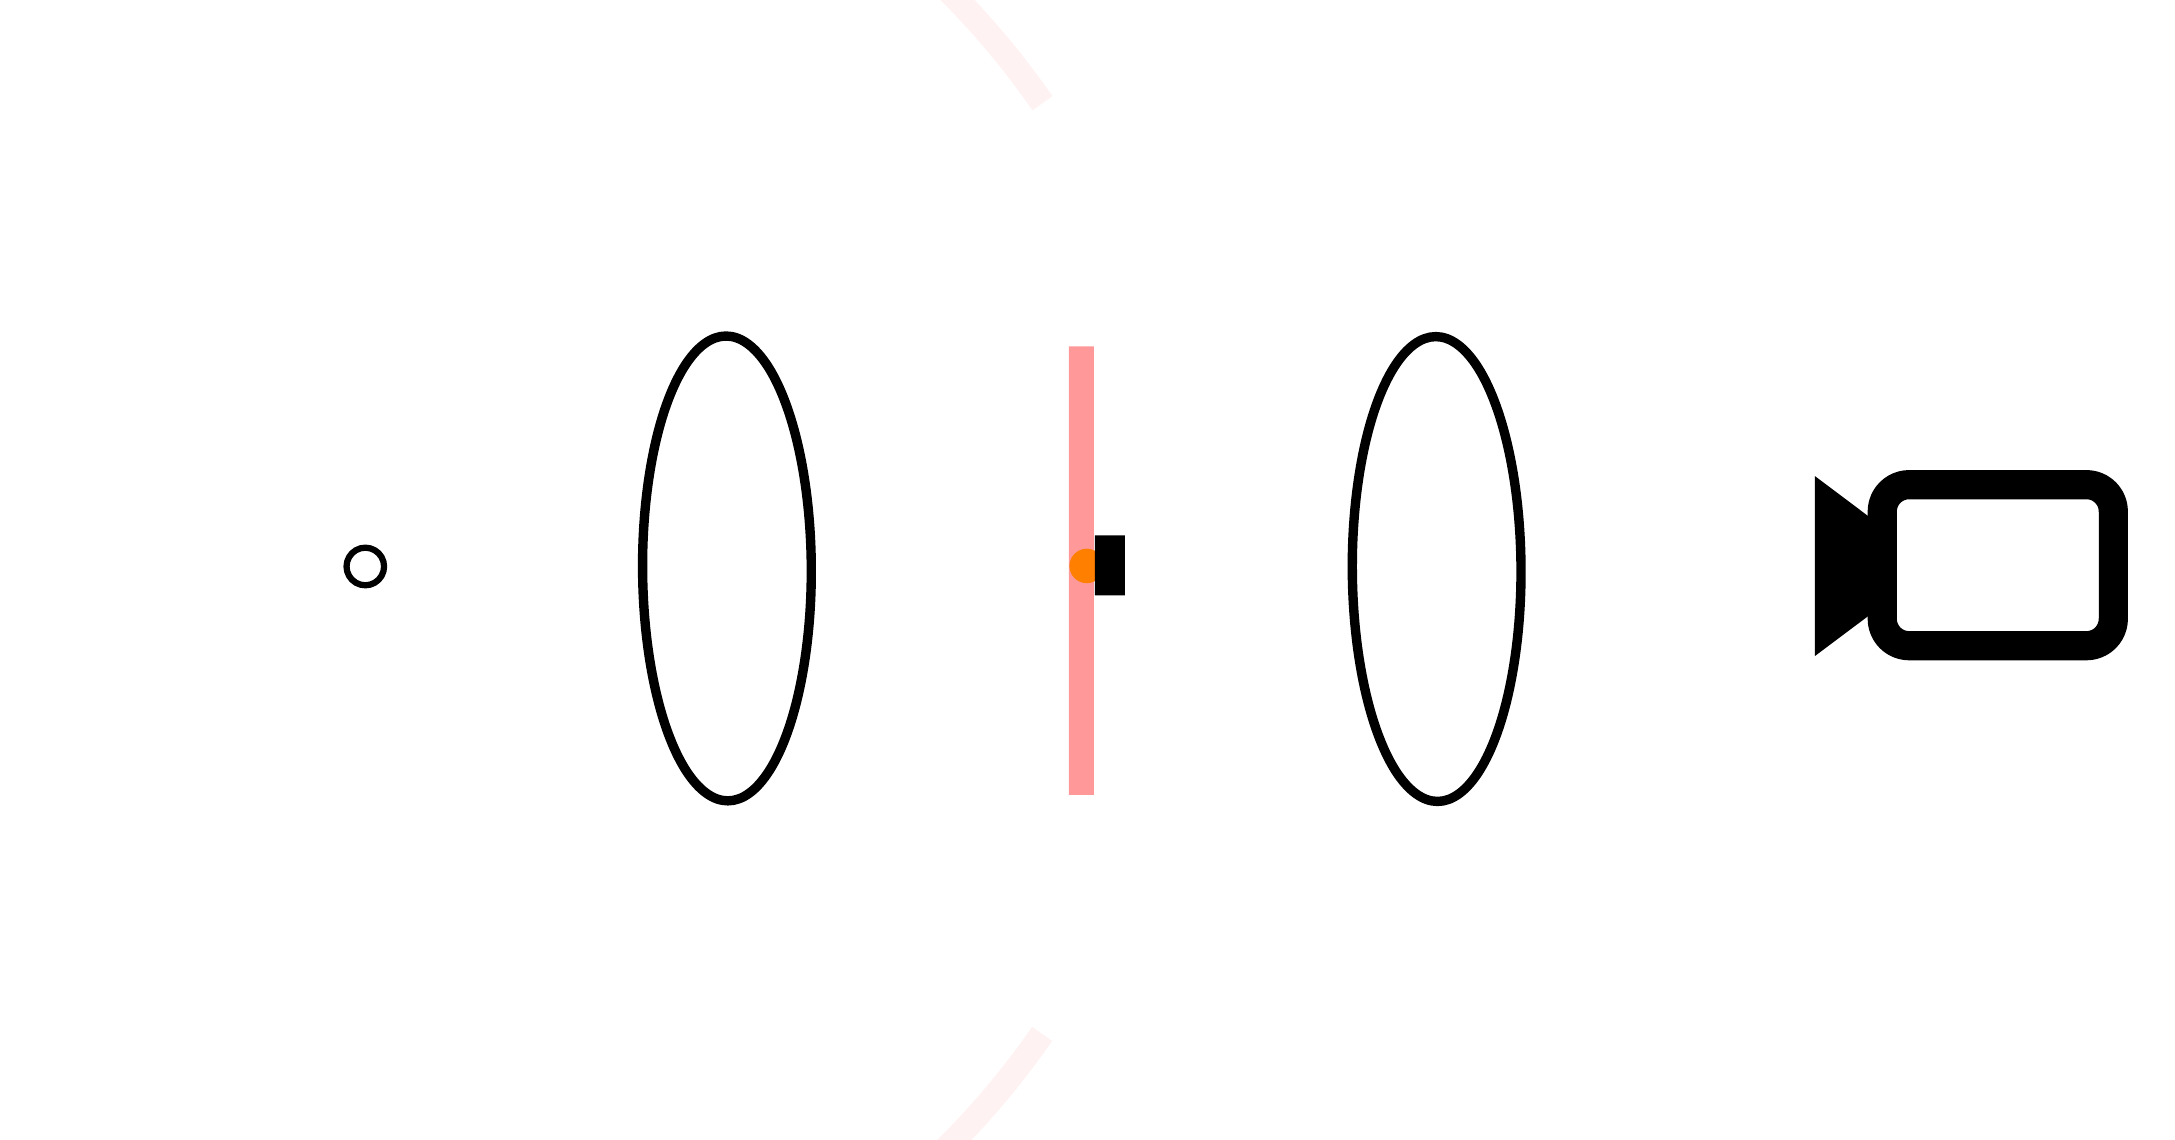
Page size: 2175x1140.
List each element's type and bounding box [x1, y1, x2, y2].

text_box [1814, 476, 1875, 657]
text_box [1882, 484, 2114, 646]
text_box [642, 0, 1747, 1140]
